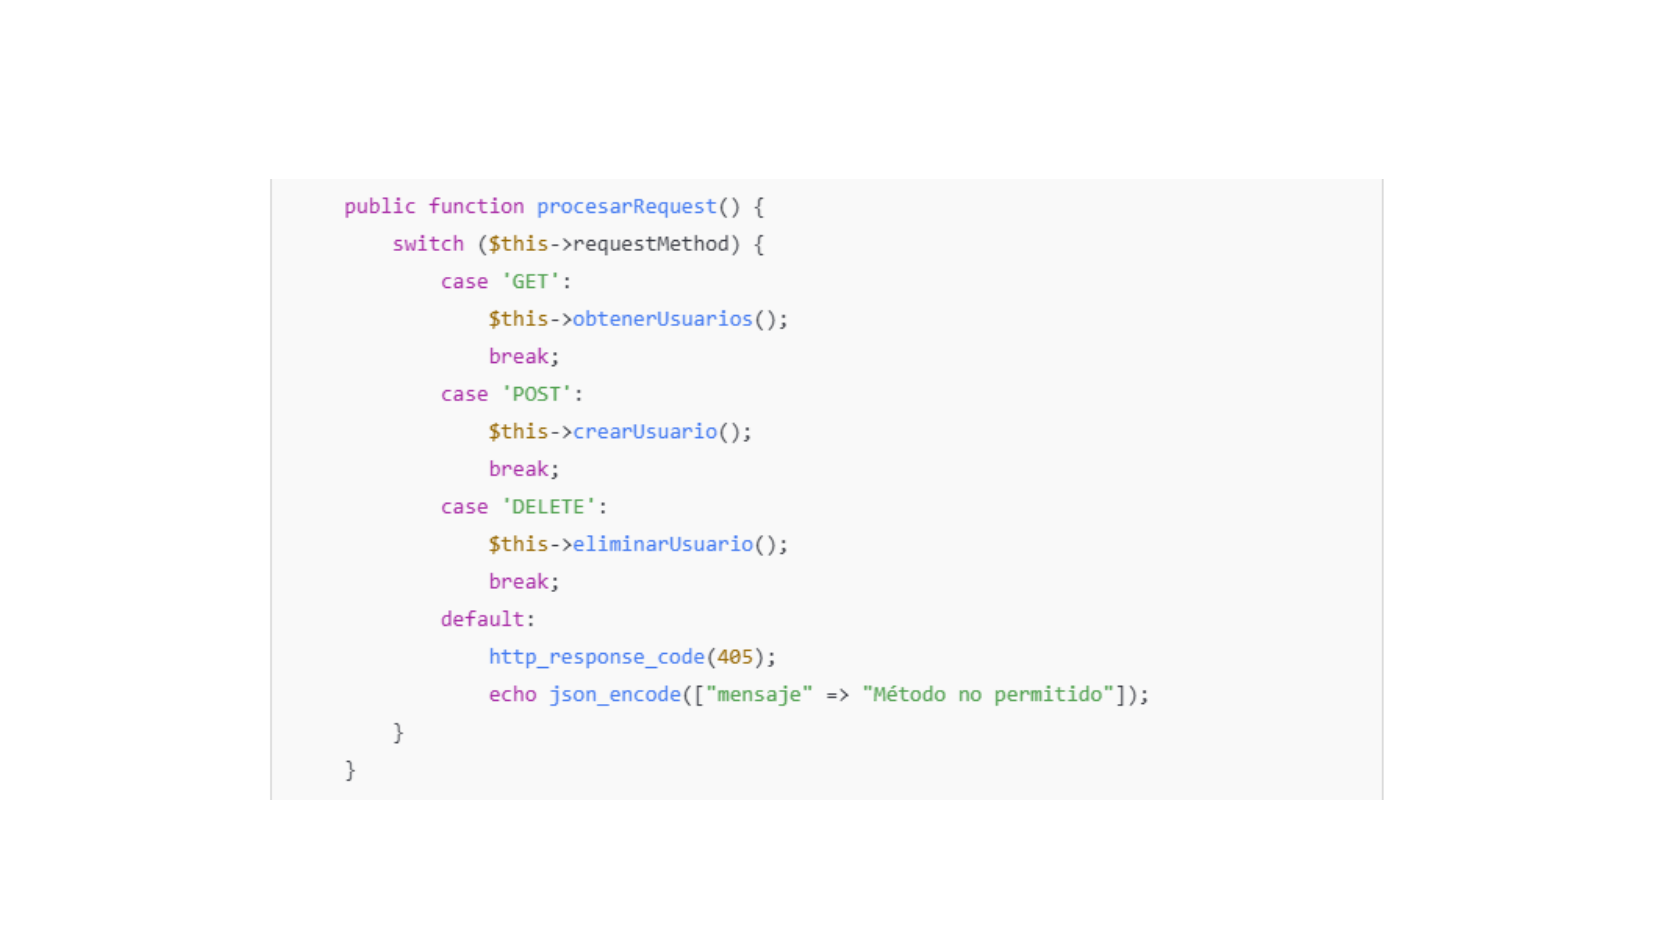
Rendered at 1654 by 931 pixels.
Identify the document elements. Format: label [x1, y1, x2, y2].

picture [233, 179, 1437, 800]
